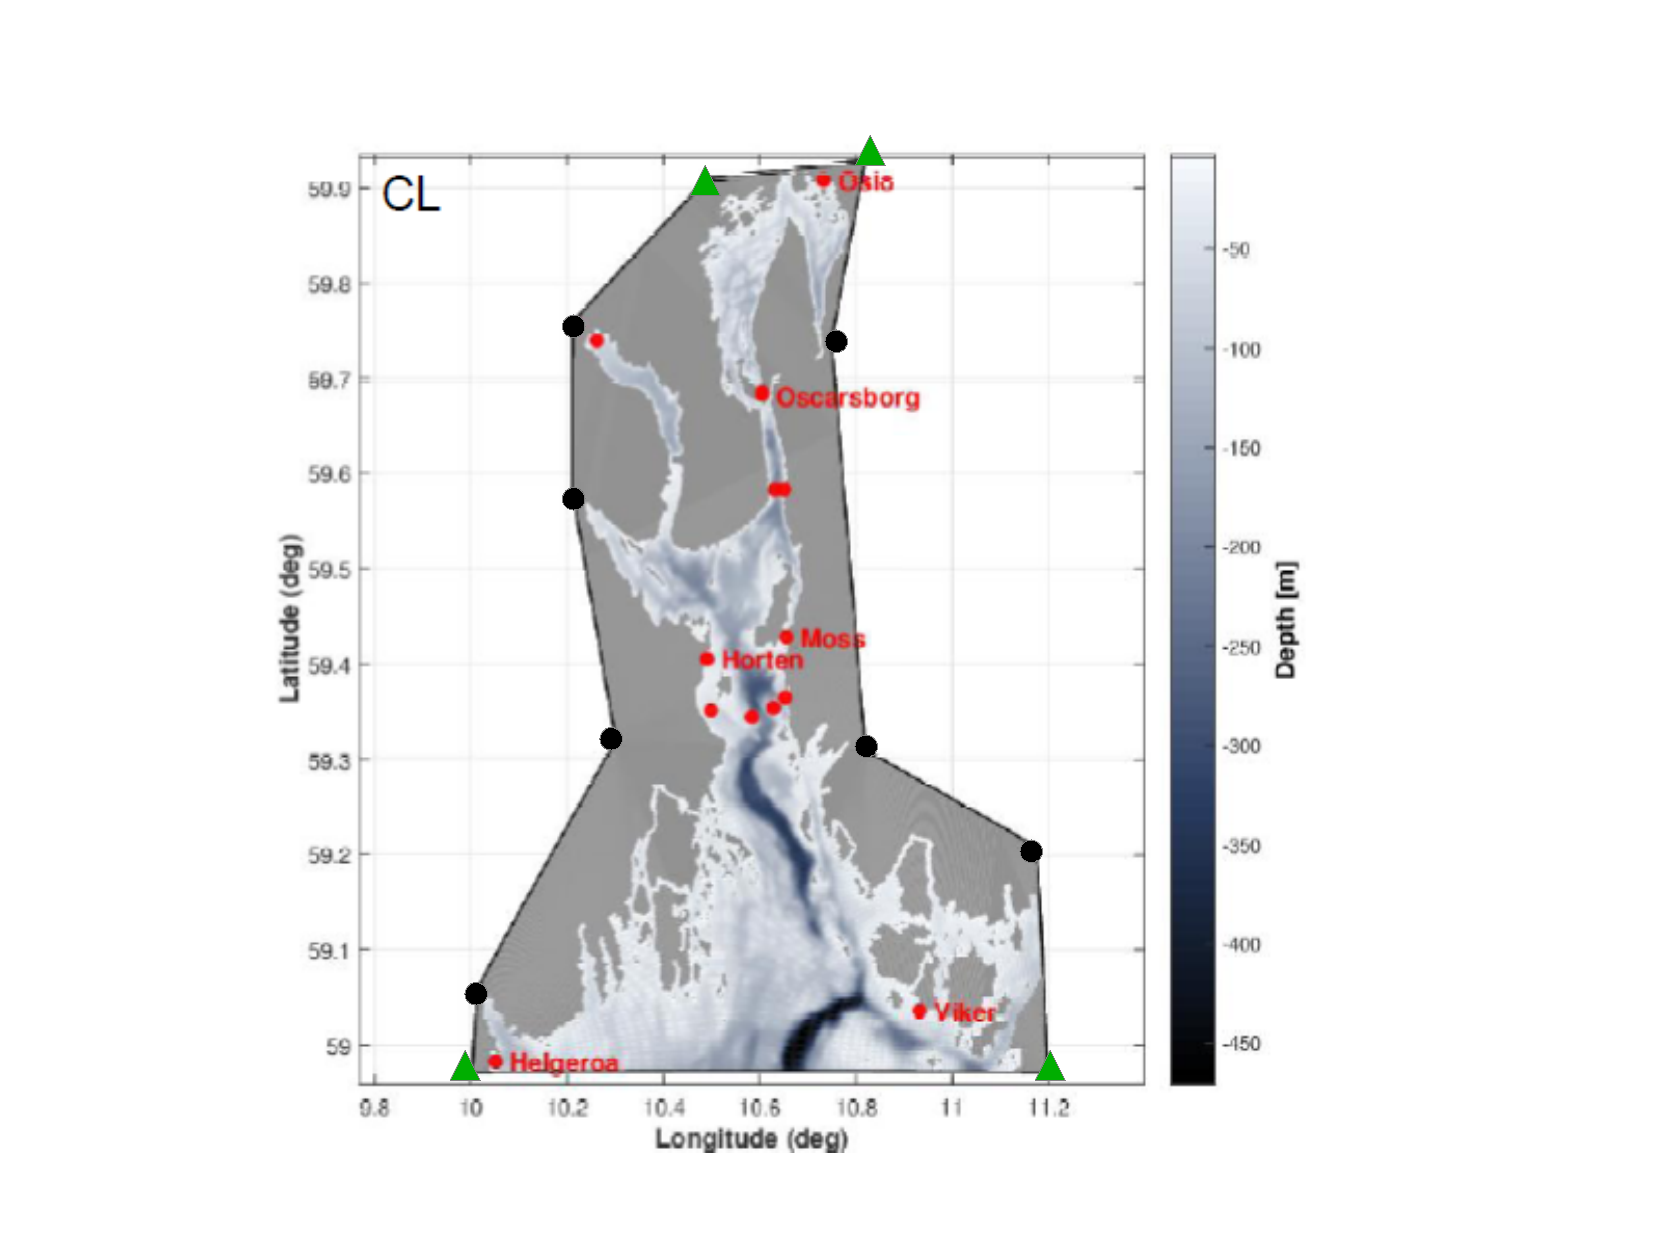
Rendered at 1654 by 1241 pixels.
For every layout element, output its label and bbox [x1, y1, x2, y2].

text_box [464, 982, 488, 1006]
text_box [562, 314, 586, 338]
text_box [824, 329, 848, 353]
text_box [450, 1050, 481, 1081]
text_box [1019, 839, 1043, 863]
picture [259, 124, 1310, 1153]
text_box [1035, 1050, 1066, 1081]
text_box [690, 165, 721, 196]
text_box [855, 135, 886, 166]
text_box [599, 727, 623, 751]
text_box [854, 734, 878, 758]
text_box [562, 487, 586, 511]
